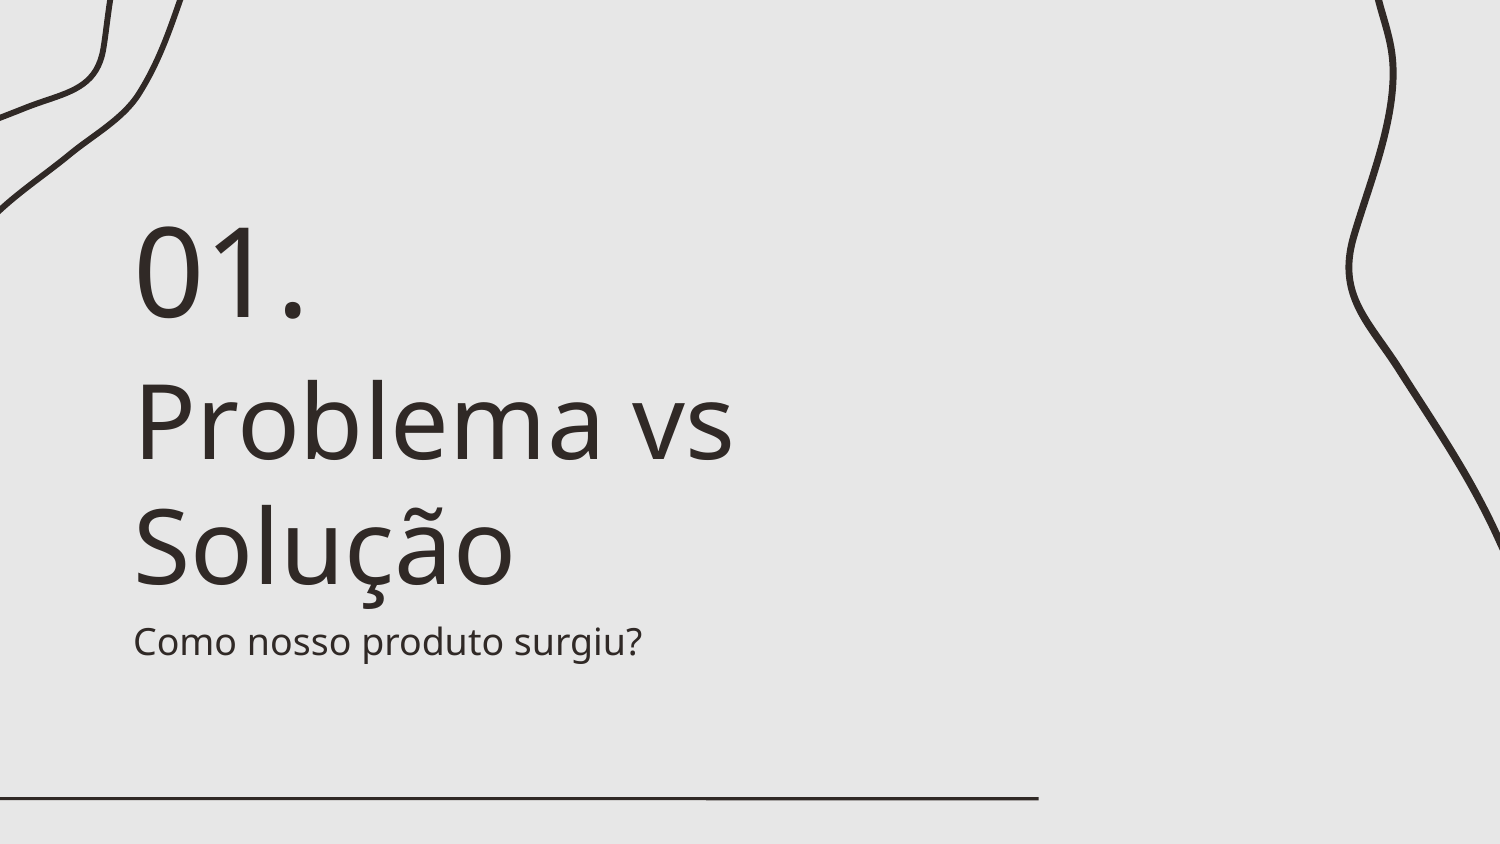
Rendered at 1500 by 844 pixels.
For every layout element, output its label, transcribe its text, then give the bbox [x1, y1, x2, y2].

title Problema vs Solução [118, 360, 830, 601]
title 01. [118, 193, 950, 358]
subtitle Como nosso produto surgiu? [118, 603, 950, 721]
